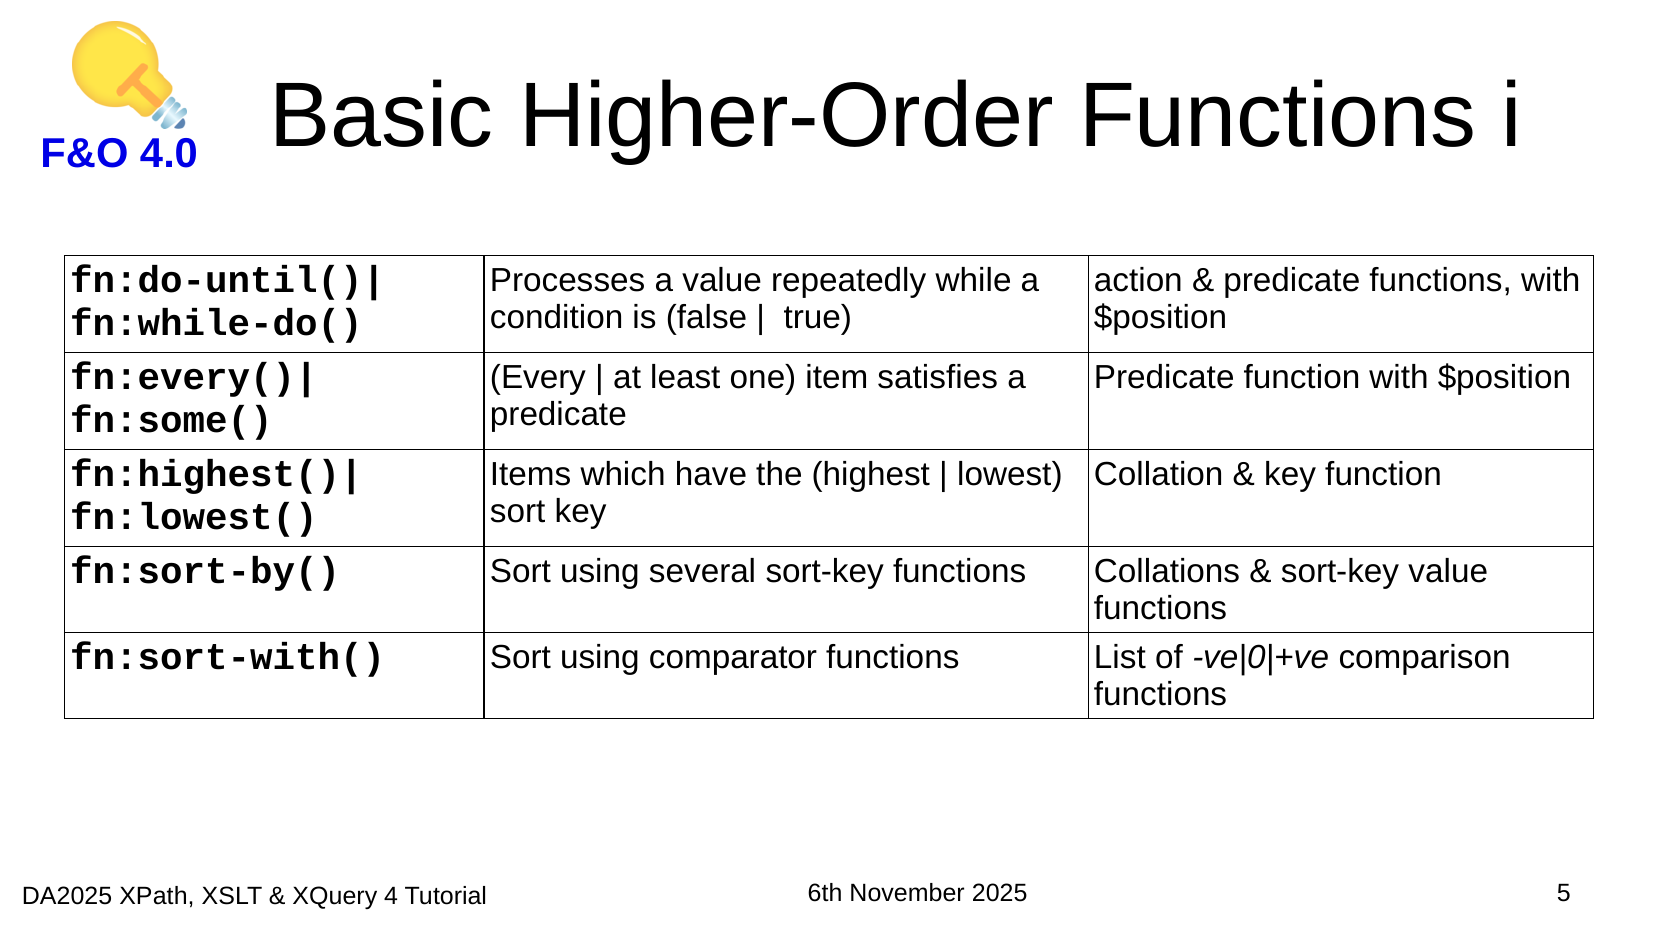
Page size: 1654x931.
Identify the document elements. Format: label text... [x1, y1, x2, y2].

table_header action & predicate functions, with $position [1089, 256, 1593, 352]
table_header Processes a value repeatedly while a condition is (false | true) [485, 256, 1088, 352]
table_cell fn:highest()| fn:lowest() [65, 450, 483, 546]
table_cell Predicate function with $position [1089, 353, 1593, 449]
table_cell fn:sort-by() [65, 547, 483, 632]
table_cell fn:every()| fn:some() [65, 353, 483, 449]
picture [72, 21, 187, 129]
title Basic Higher-Order Functions i [222, 37, 1571, 193]
table_cell Sort using several sort-key functions [485, 547, 1088, 632]
table_cell Collations & sort-key value functions [1089, 547, 1593, 632]
table_cell Items which have the (highest | lowest) sort key [485, 450, 1088, 546]
table_header fn:do-until()| fn:while-do() [65, 256, 483, 352]
table_cell Sort using comparator functions [485, 633, 1088, 718]
table_cell (Every | at least one) item satisfies a predicate [485, 353, 1088, 449]
table_cell fn:sort-with() [65, 633, 483, 718]
table_cell List of -ve|0|+ve comparison functions [1089, 633, 1593, 718]
table_cell Collation & key function [1089, 450, 1593, 546]
